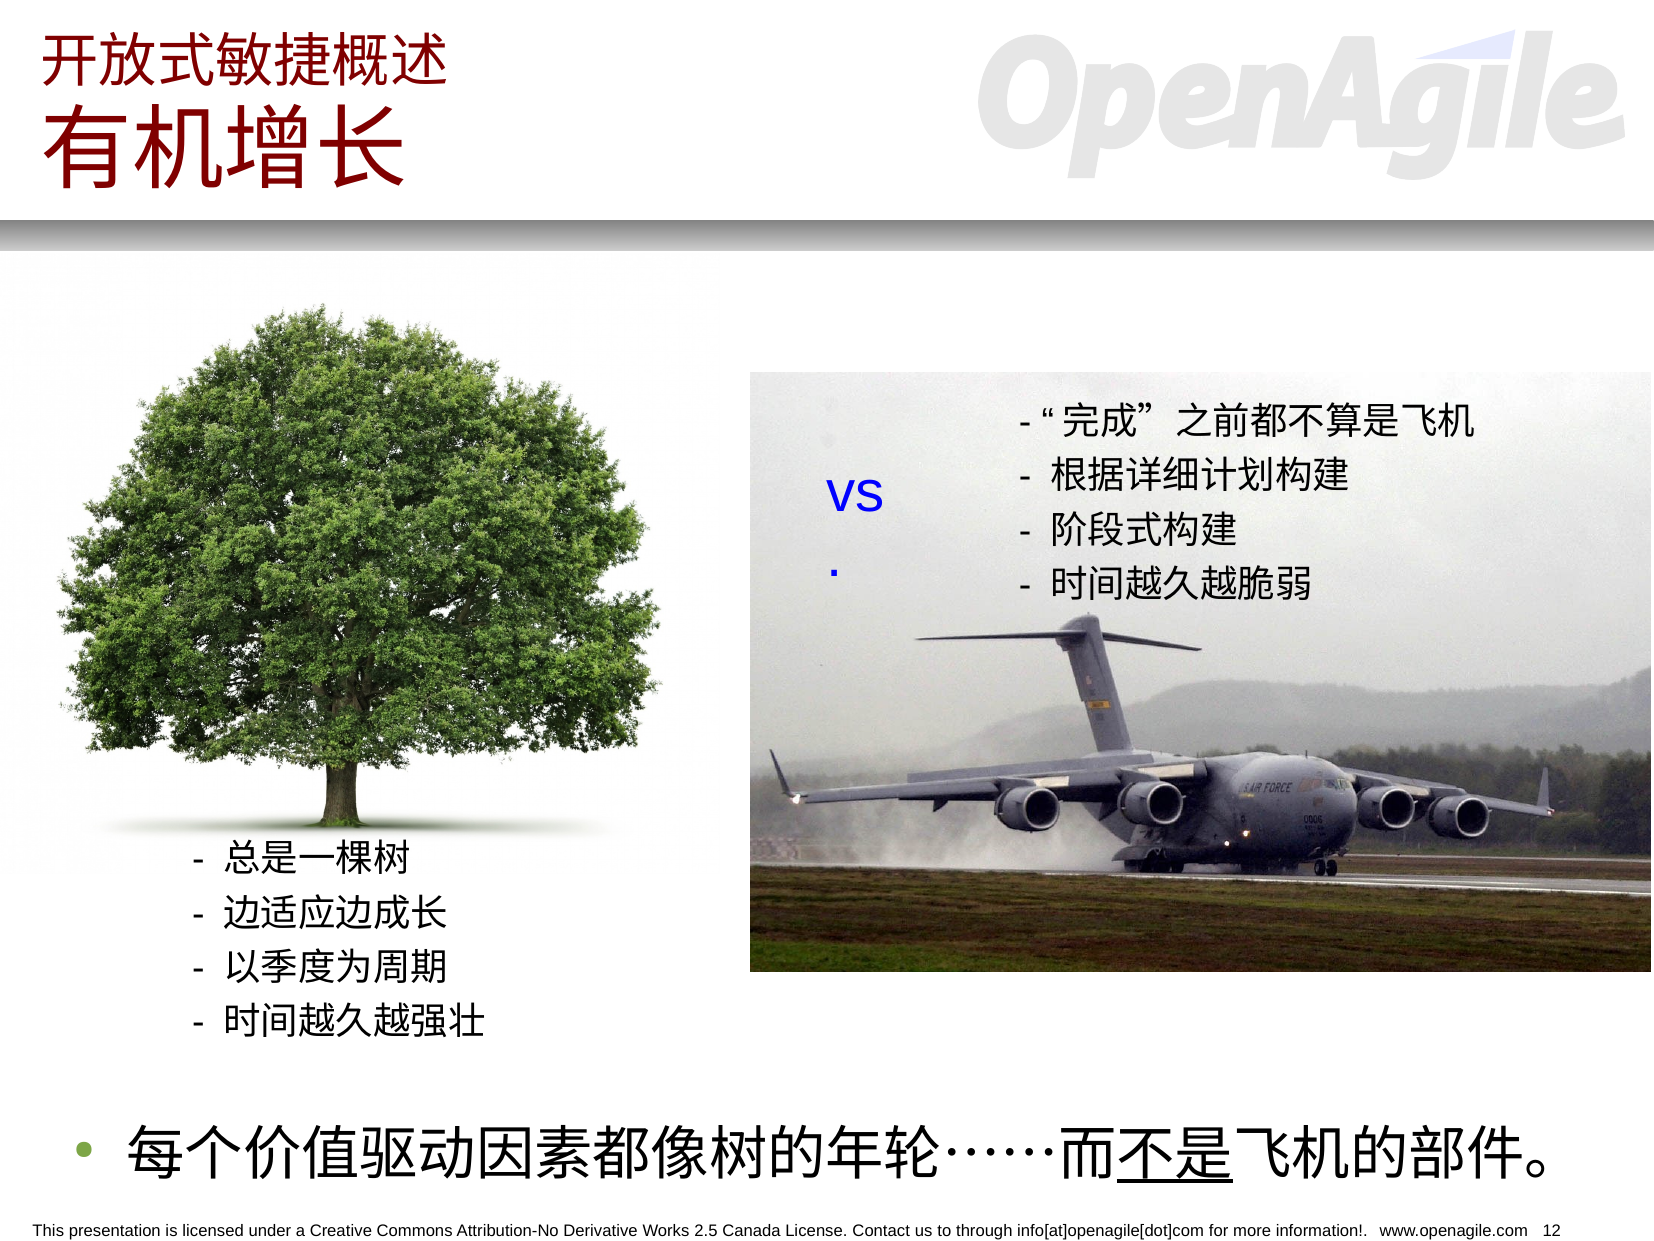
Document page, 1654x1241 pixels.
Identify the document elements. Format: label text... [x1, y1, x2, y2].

text_box - 总是一棵树 - 边适应边成长 - 以季度为周期 - 时间越久越强壮 [177, 820, 605, 1037]
text_box - “完成”之前都不算是飞机 - 根据详细计划构建 - 阶段式构建 - 时间越久越脆弱 [1003, 383, 1616, 600]
picture [750, 372, 1651, 973]
list 每个价值驱动因素都像树的年轮……而不是飞机的部件。 [38, 1116, 1654, 1187]
title 开放式敏捷概述 有机增长 [40, 26, 1654, 204]
picture [0, 253, 720, 875]
text_box vs. [811, 451, 916, 532]
